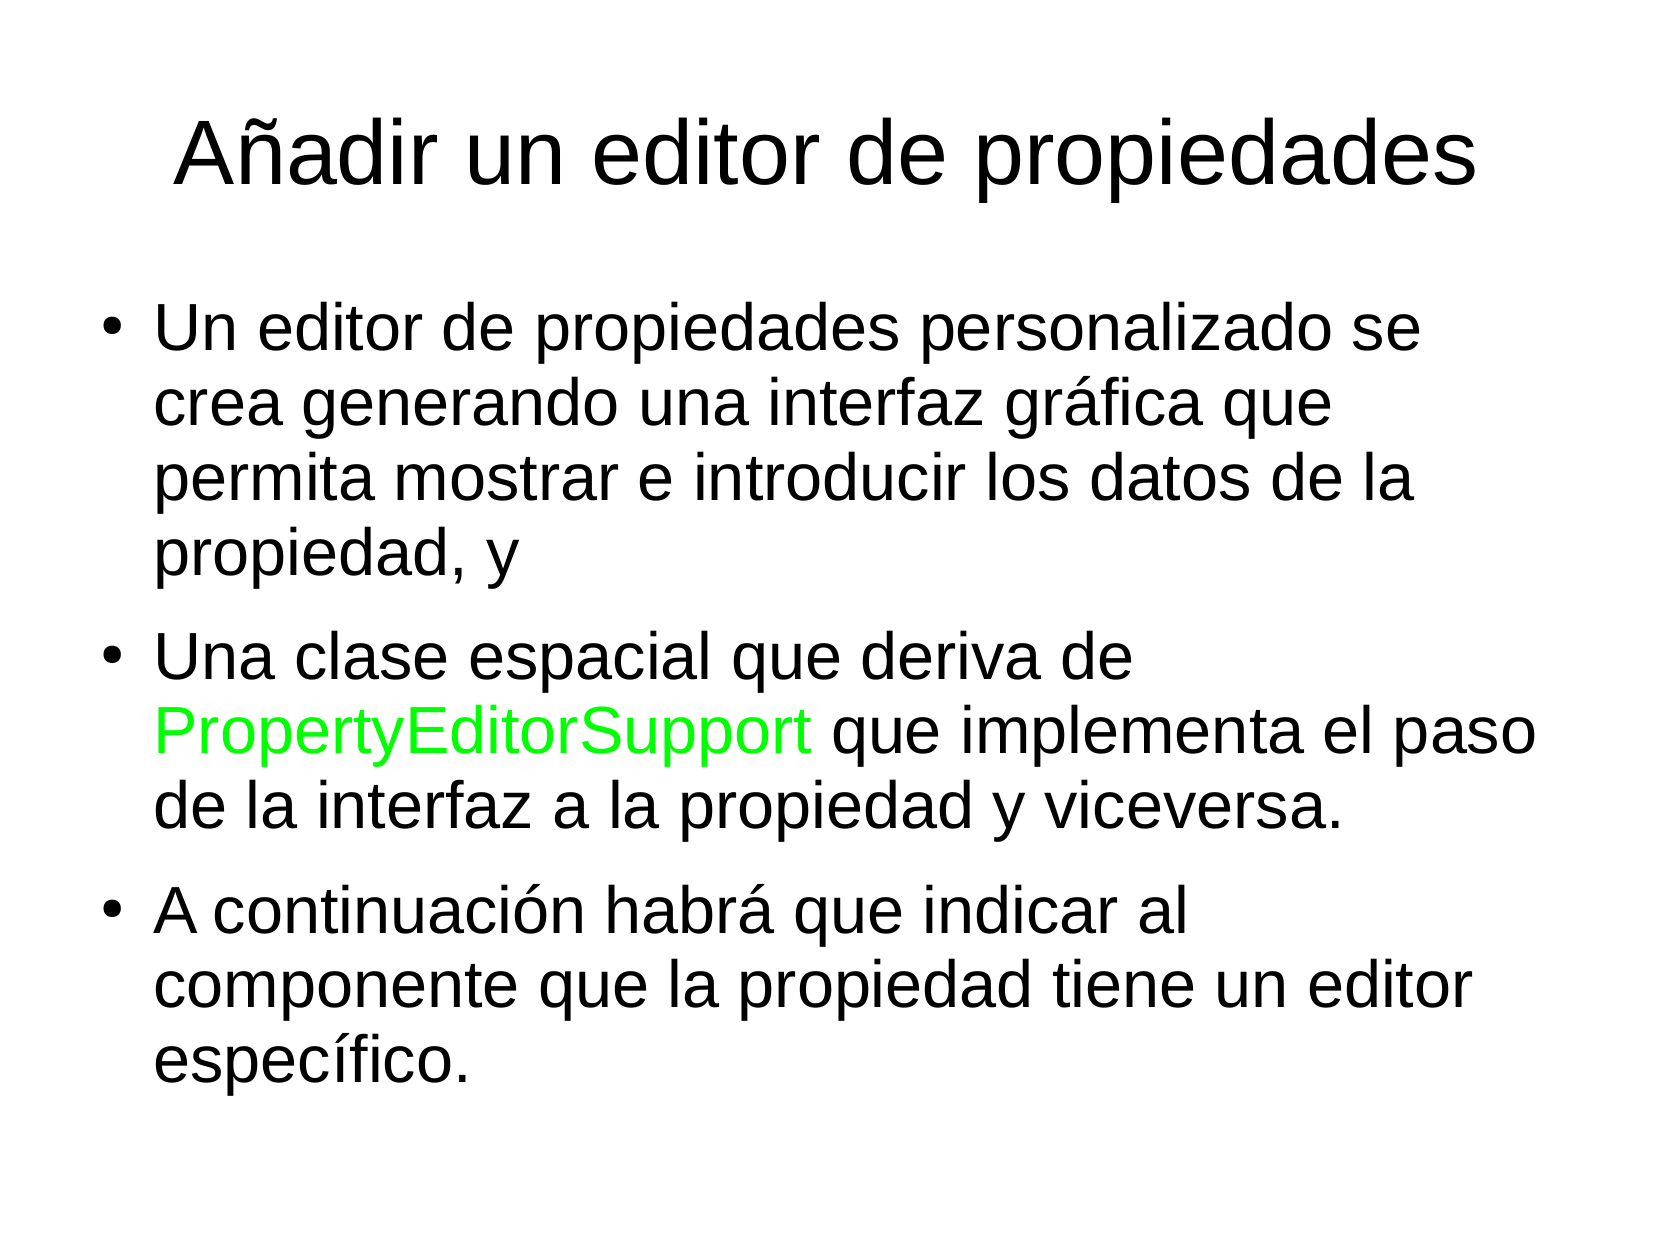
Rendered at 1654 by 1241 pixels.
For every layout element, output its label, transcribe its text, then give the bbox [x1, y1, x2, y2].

list Un editor de propiedades personalizado se crea generando una interfaz gráfica que permita mostrar e introducir los datos de la propiedad, y Una clase espacial que deriva de PropertyEditorSupport que implementa el paso de la interfaz a la propiedad y viceversa. A continuación habrá que indicar al componente que la propiedad tiene un editor específico. [82, 290, 1571, 1109]
title Añadir un editor de propiedades [82, 49, 1571, 257]
